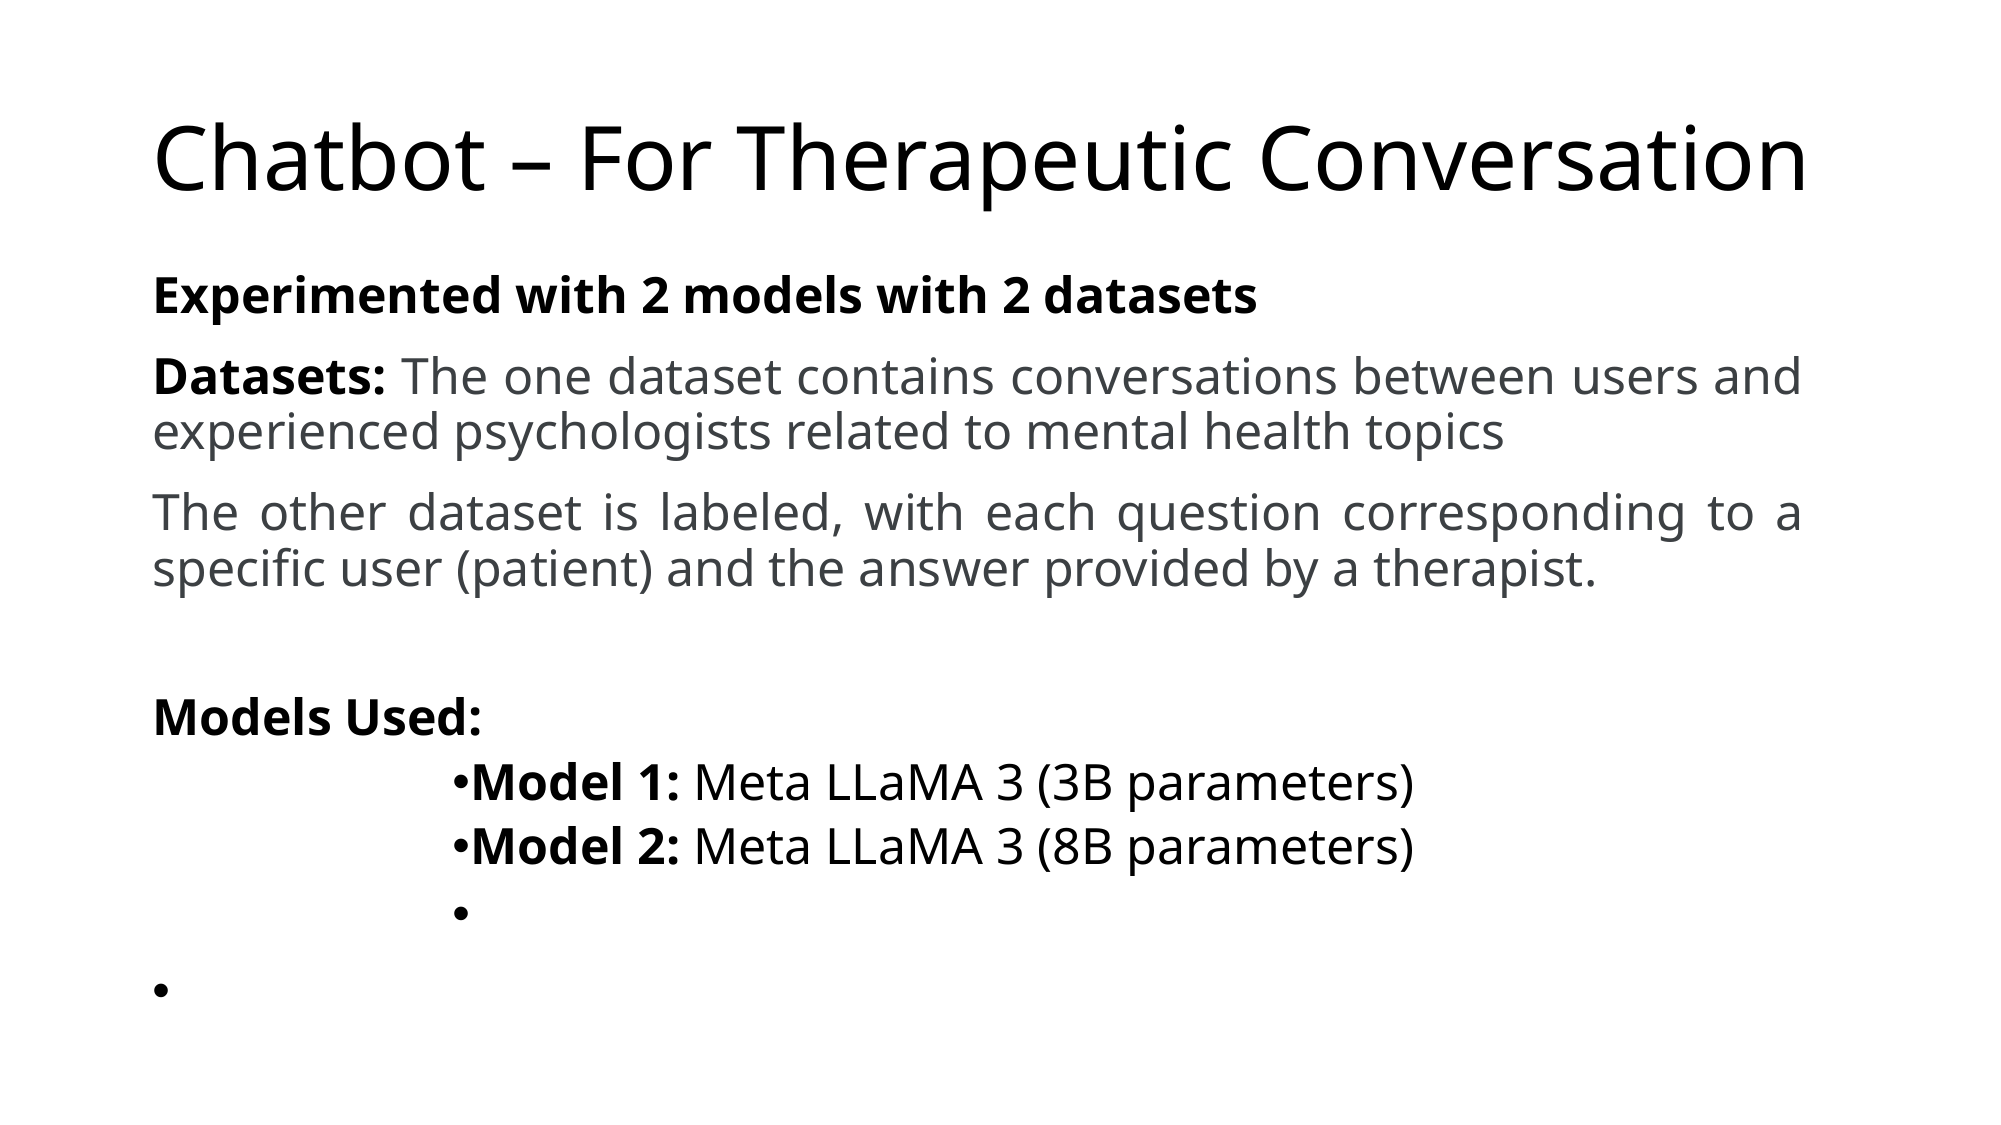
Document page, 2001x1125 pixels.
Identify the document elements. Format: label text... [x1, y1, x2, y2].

title Chatbot – For Therapeutic Conversation [137, 59, 1863, 262]
list Experimented with 2 models with 2 datasets Datasets: The one dataset contains conversations between users and experienced psychologists related to mental health topics The other dataset is labeled, with each question corresponding to a specific user (patient) and the answer provided by a therapist. Models Used: Model 1: Meta LLaMA 3 (3B parameters) Model 2: Meta LLaMA 3 (8B parameters) [137, 262, 1863, 977]
